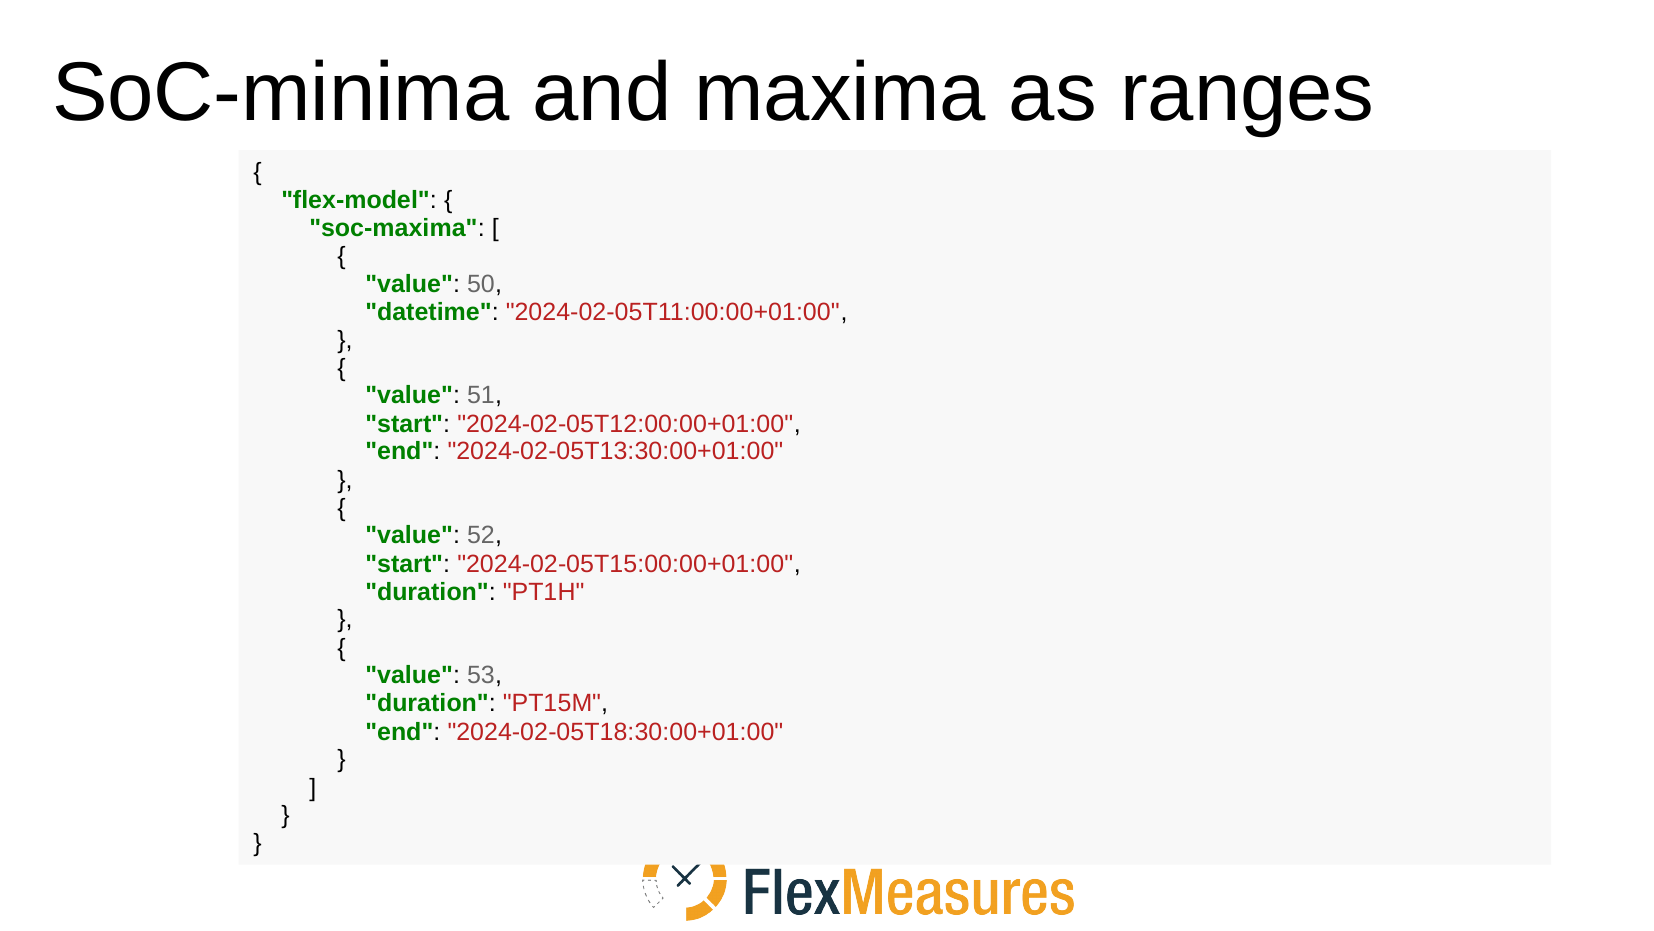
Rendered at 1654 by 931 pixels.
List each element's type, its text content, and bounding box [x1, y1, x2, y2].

text_box { "flex-model": { "soc-maxima": [ { "value": 50, "datetime": "2024-02-05T11:00:00+01:00", }, { "value": 51, "start": "2024-02-05T12:00:00+01:00", "end": "2024-02-05T13:30:00+01:00" }, { "value": 52, "start": "2024-02-05T15:00:00+01:00", "duration": "PT1H" }, { "value": 53, "duration": "PT15M", "end": "2024-02-05T18:30:00+01:00" } ] } } [238, 150, 1552, 865]
text_box SoC-minima and maxima as ranges [37, 37, 1576, 221]
picture [642, 865, 1074, 921]
